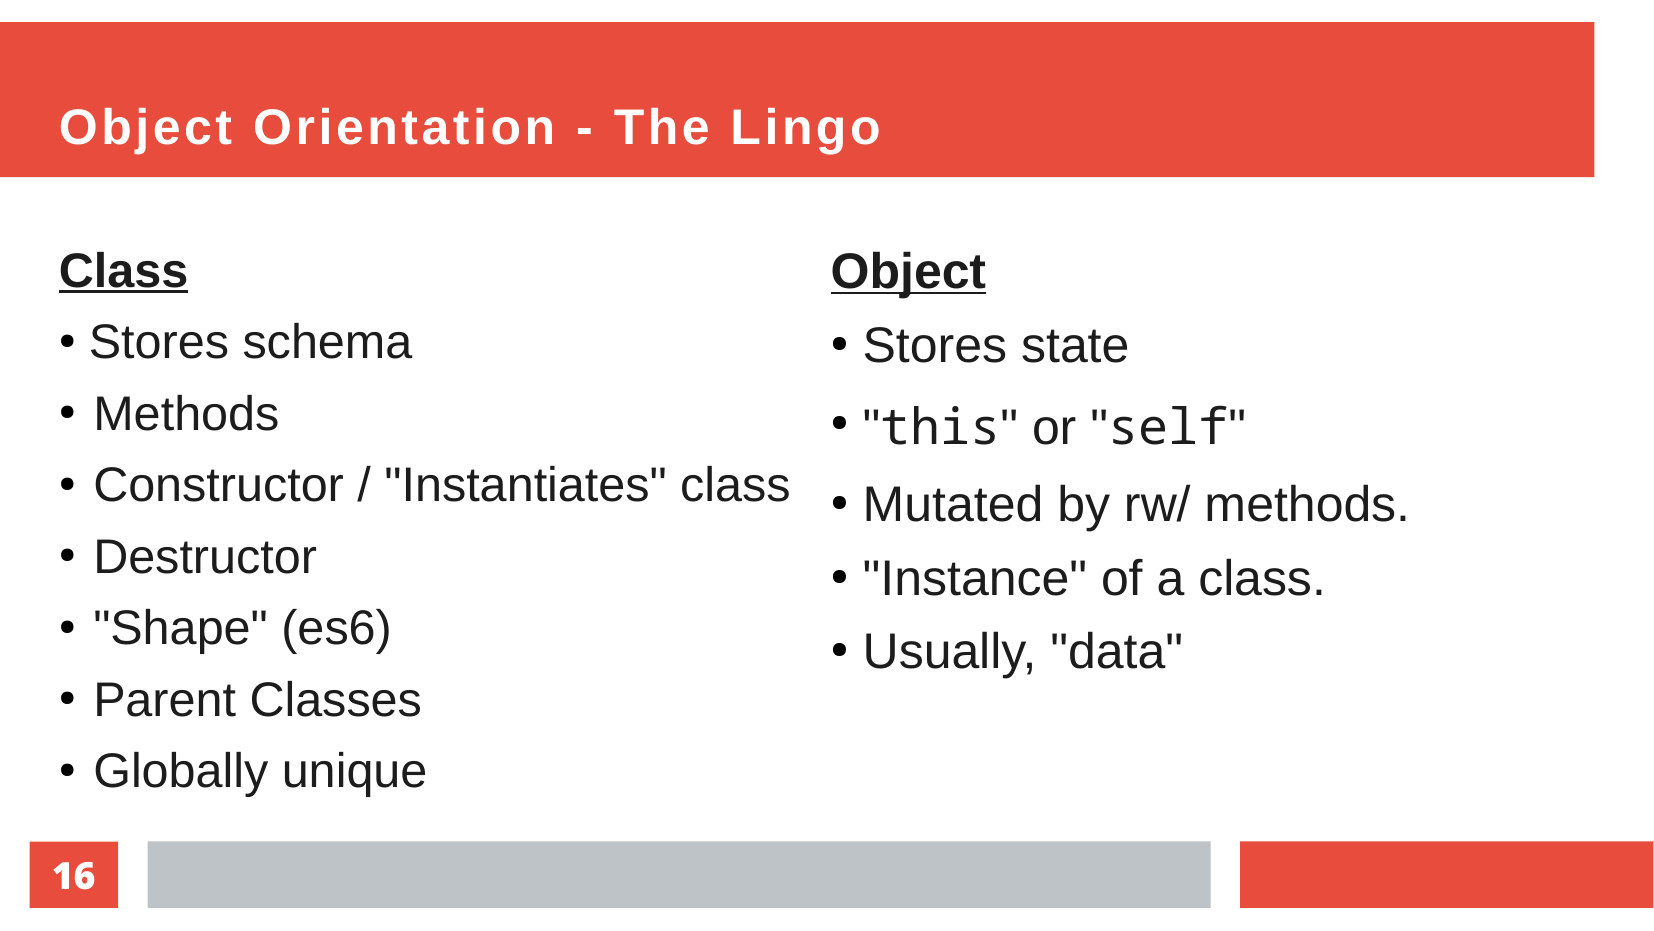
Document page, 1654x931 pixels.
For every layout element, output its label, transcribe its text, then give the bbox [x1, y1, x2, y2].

title Object Orientation - The Lingo [59, 44, 1595, 156]
list Object Stores state "this" or "self" Mutated by rw/ methods. "Instance" of a class. Usually, "data" [830, 243, 1566, 820]
list Class Stores schema Methods Constructor / "Instantiates" class Destructor "Shape" (es6) Parent Classes Globally unique [59, 243, 794, 820]
